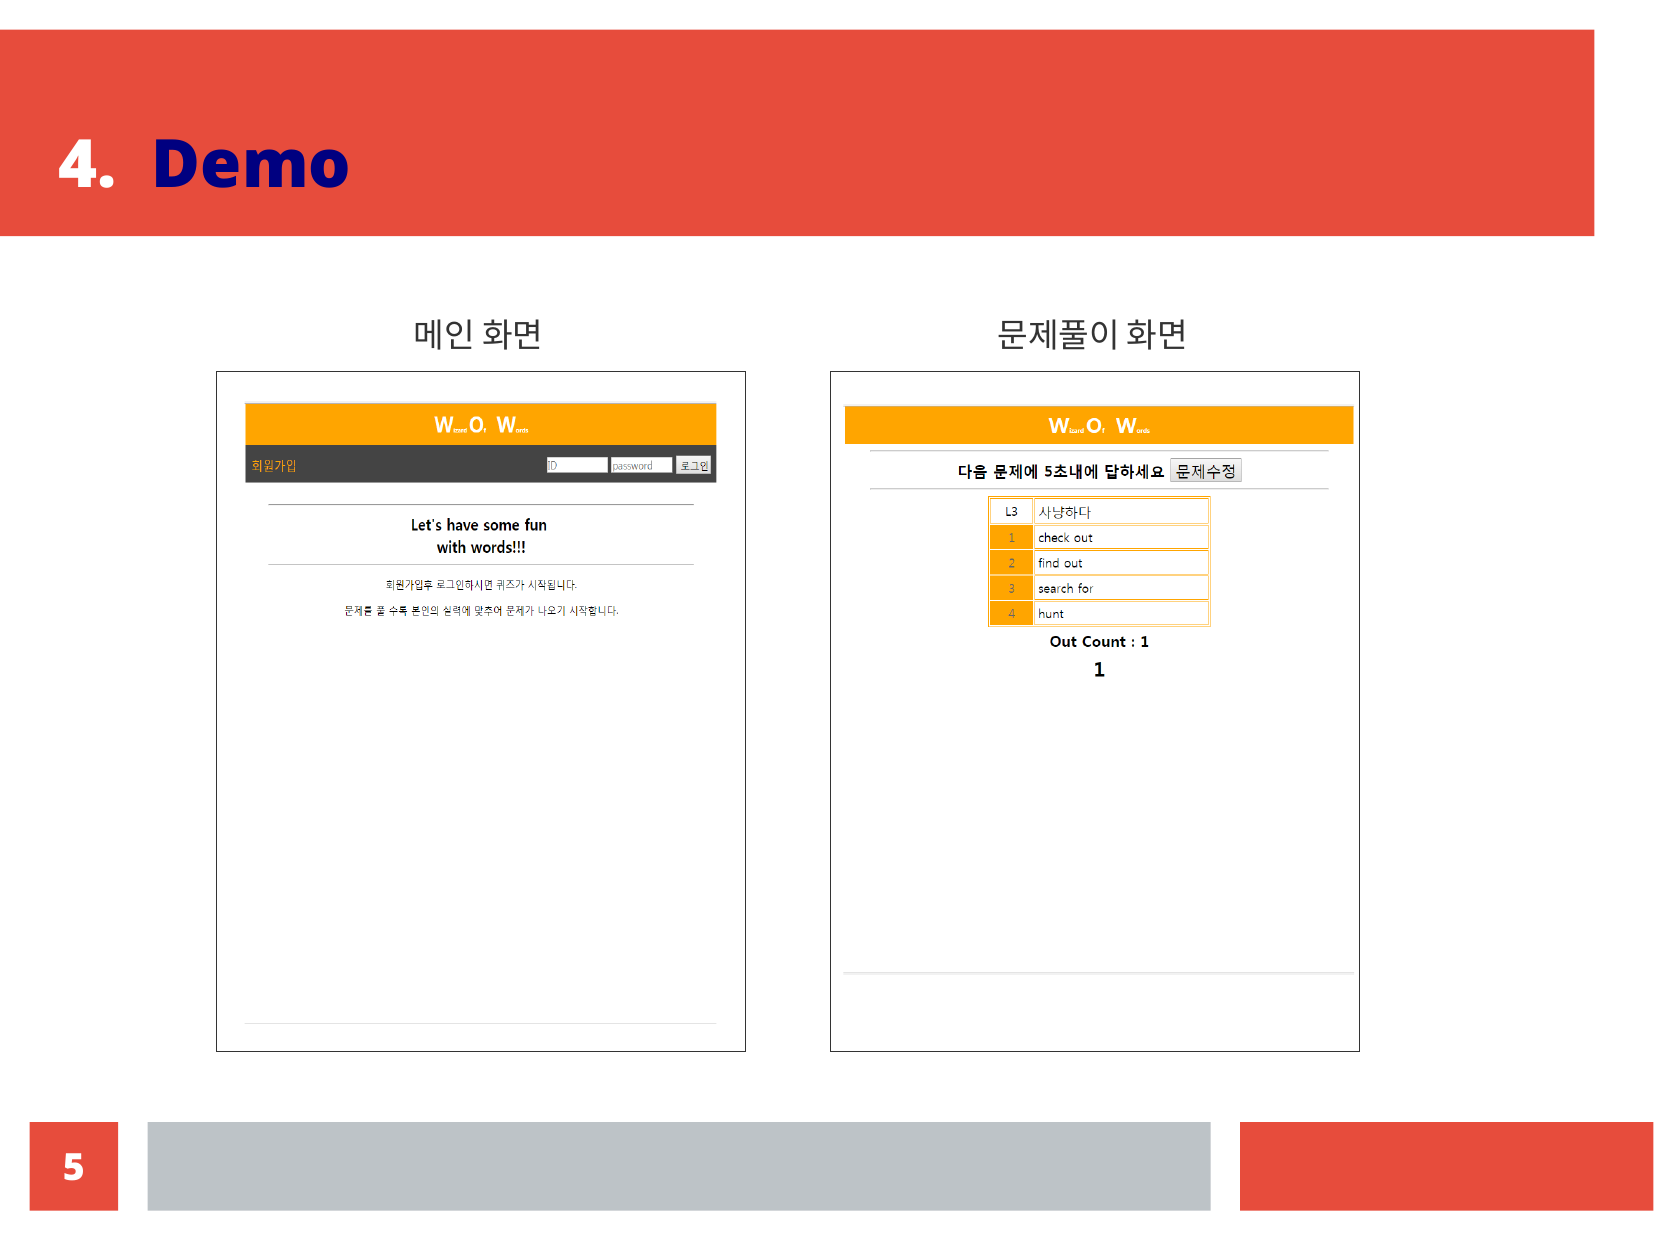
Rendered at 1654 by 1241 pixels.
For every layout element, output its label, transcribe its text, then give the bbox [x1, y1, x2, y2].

title 4. Demo [59, 59, 1595, 207]
text_box 문제풀이 화면 [914, 301, 1272, 350]
picture [843, 404, 1355, 975]
text_box 메인 화면 [300, 301, 658, 350]
picture [244, 401, 717, 1024]
